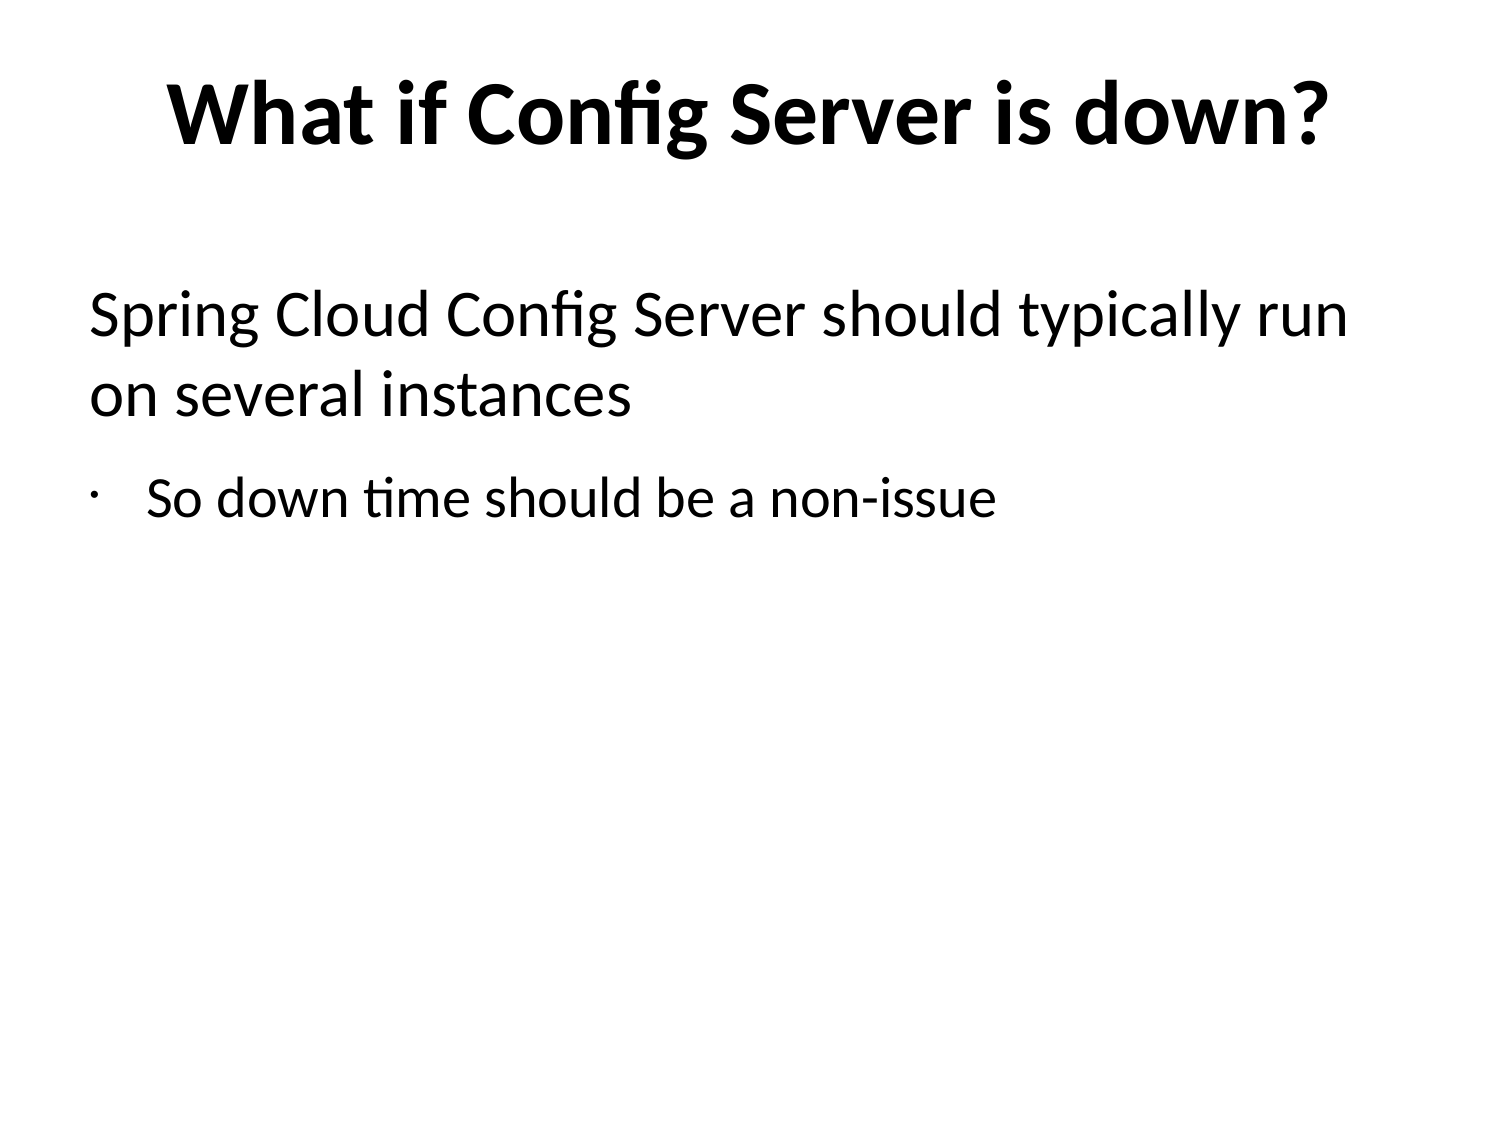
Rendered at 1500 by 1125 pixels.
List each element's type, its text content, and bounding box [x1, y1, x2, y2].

list Spring Cloud Config Server should typically run on several instances So down time should be a non-issue [75, 262, 1425, 1005]
title What if Config Server is down? [75, 45, 1425, 233]
